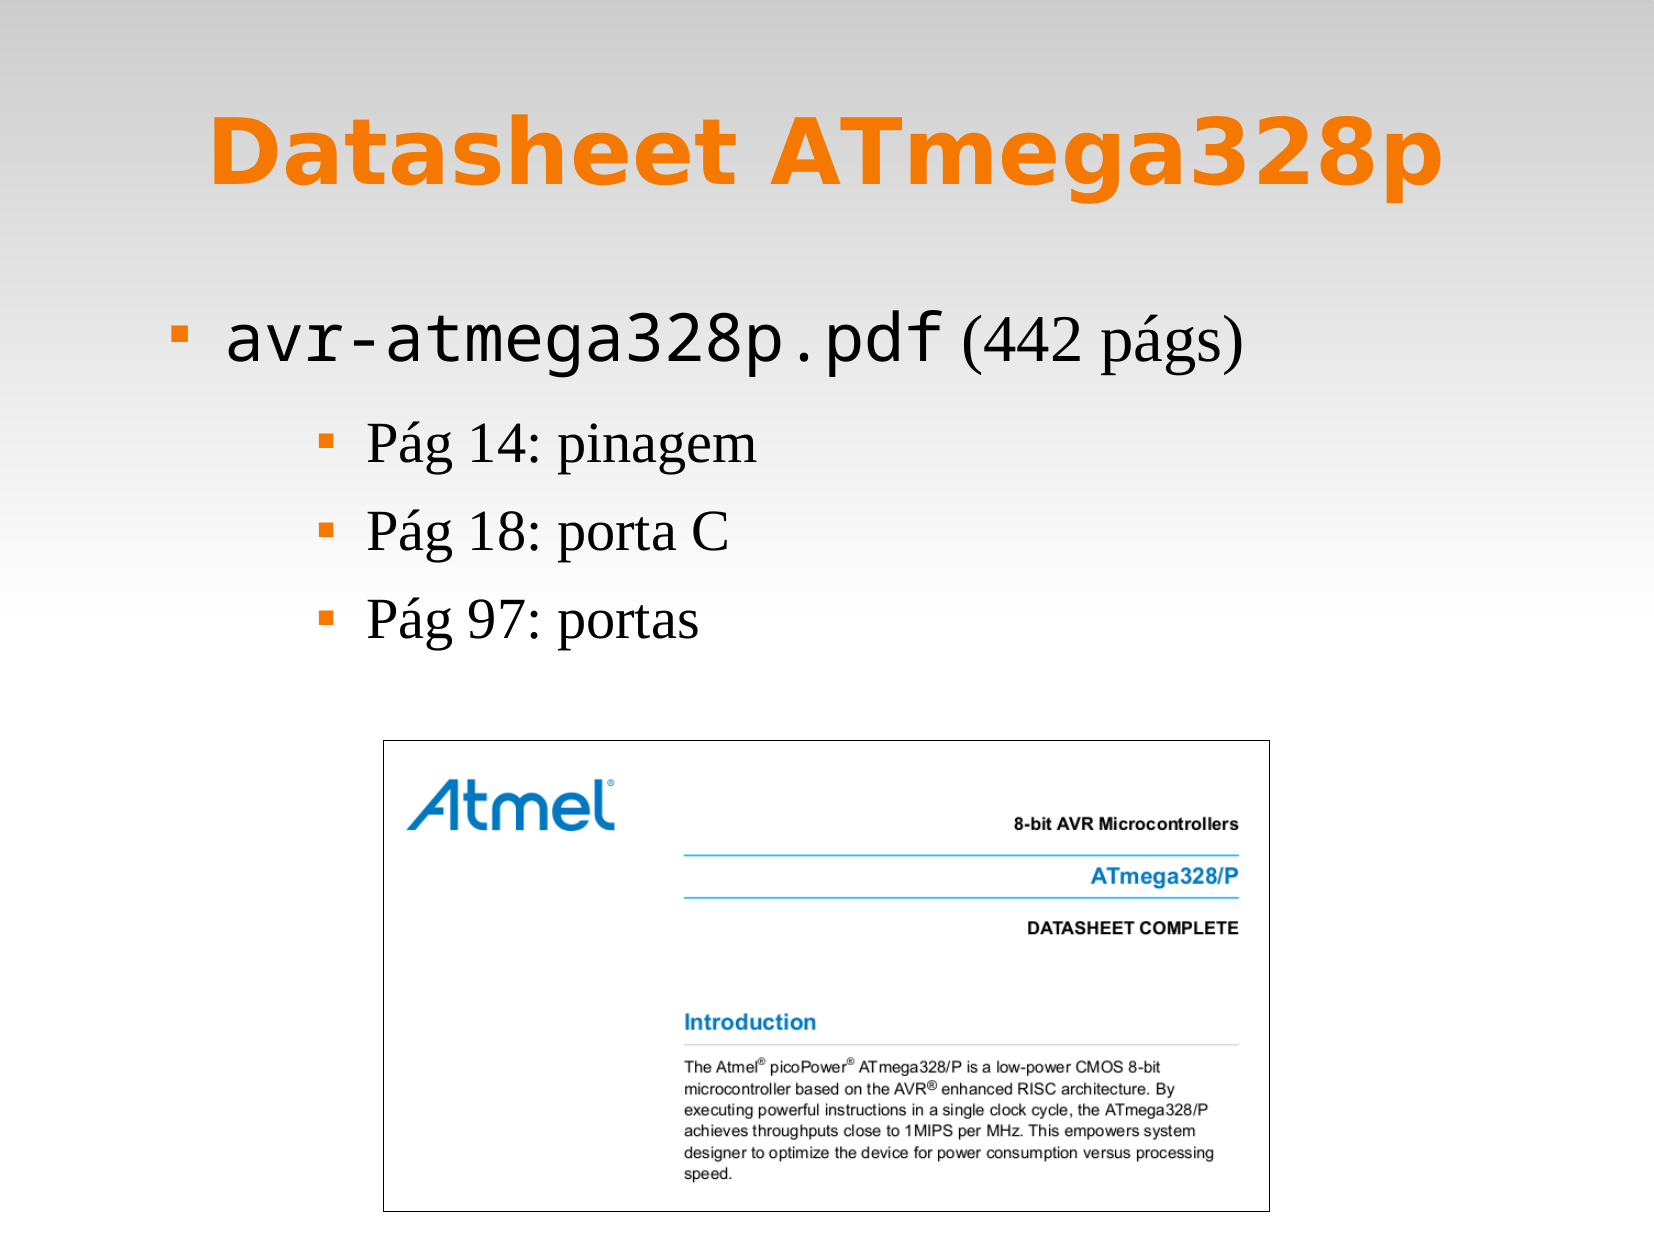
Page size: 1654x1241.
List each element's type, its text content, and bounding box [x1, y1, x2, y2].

list avr-atmega328p.pdf (442 págs) Pág 14: pinagem Pág 18: porta C Pág 97: portas [82, 290, 1571, 1109]
title Datasheet ATmega328p [82, 49, 1571, 257]
picture [383, 740, 1270, 1212]
